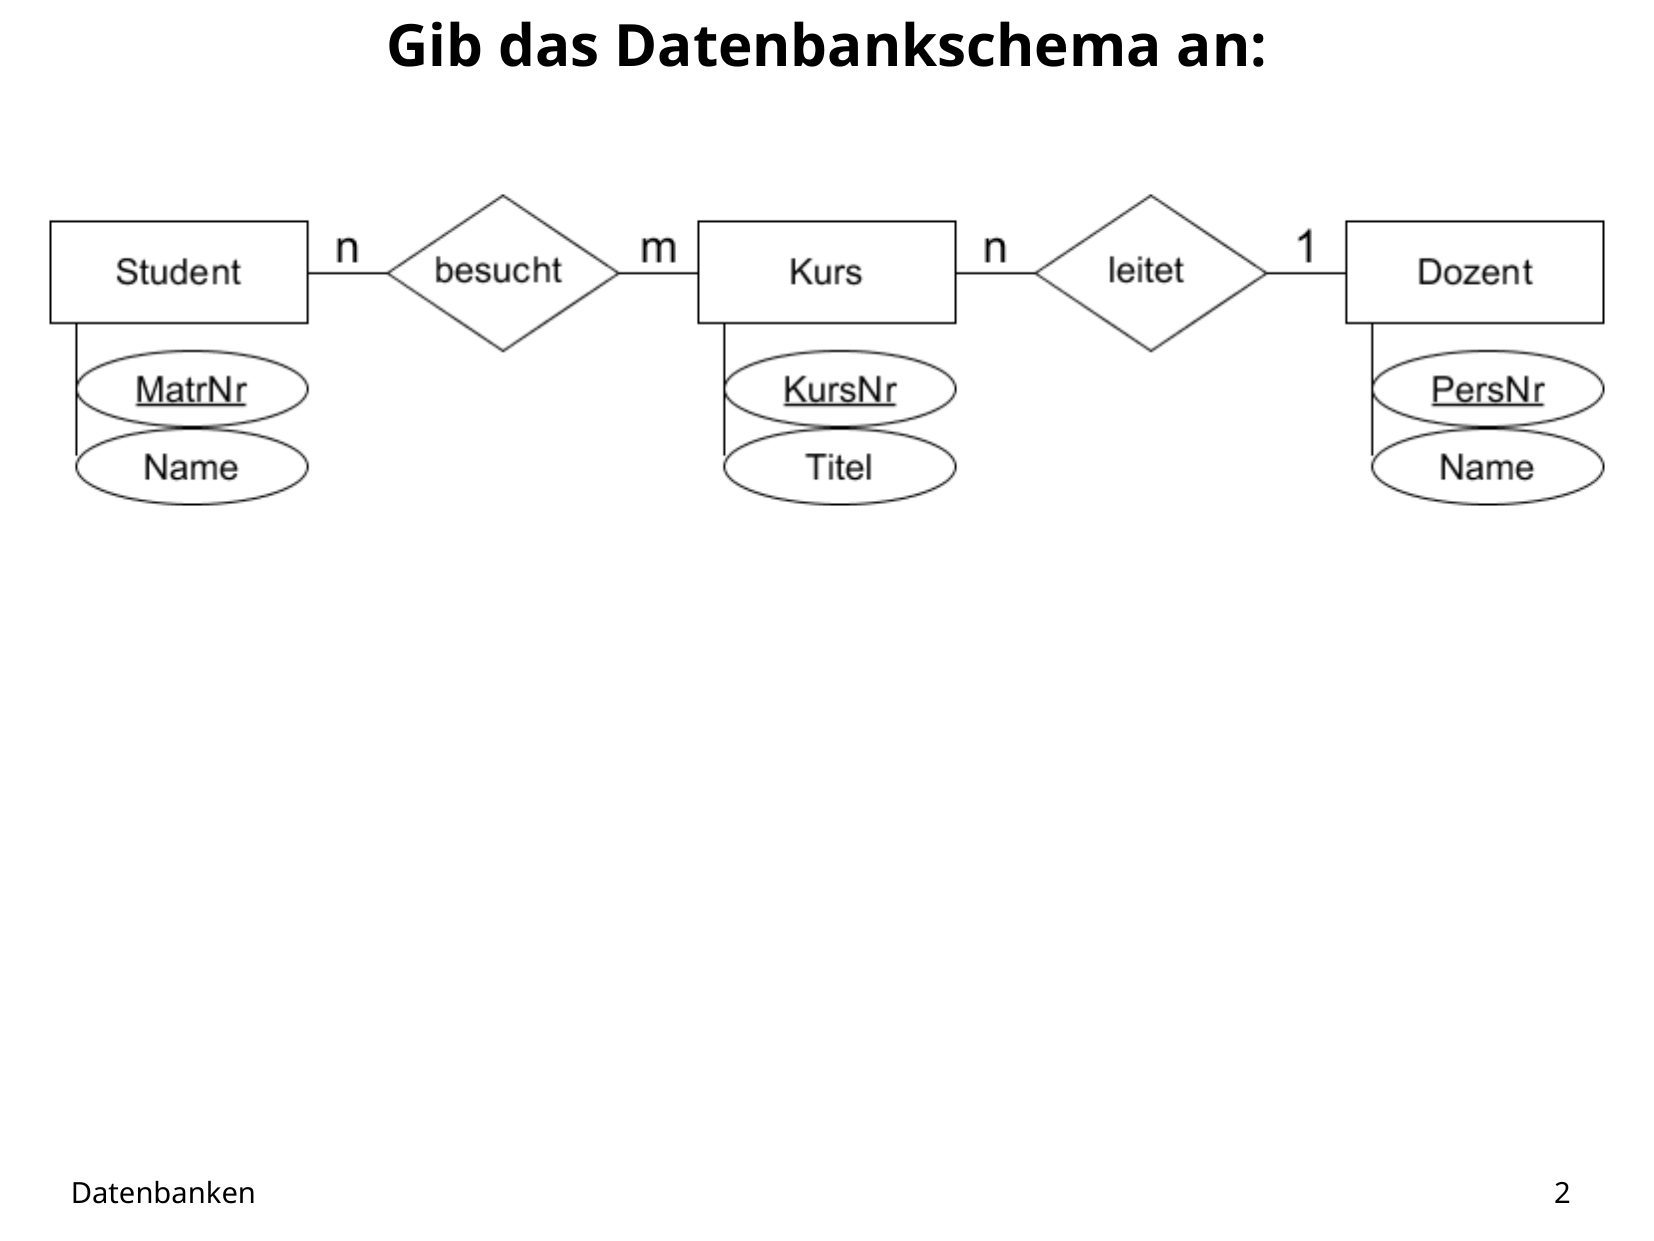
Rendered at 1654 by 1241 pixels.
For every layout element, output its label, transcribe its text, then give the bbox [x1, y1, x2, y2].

title Gib das Datenbankschema an: [0, 5, 1654, 83]
picture [48, 193, 1607, 508]
